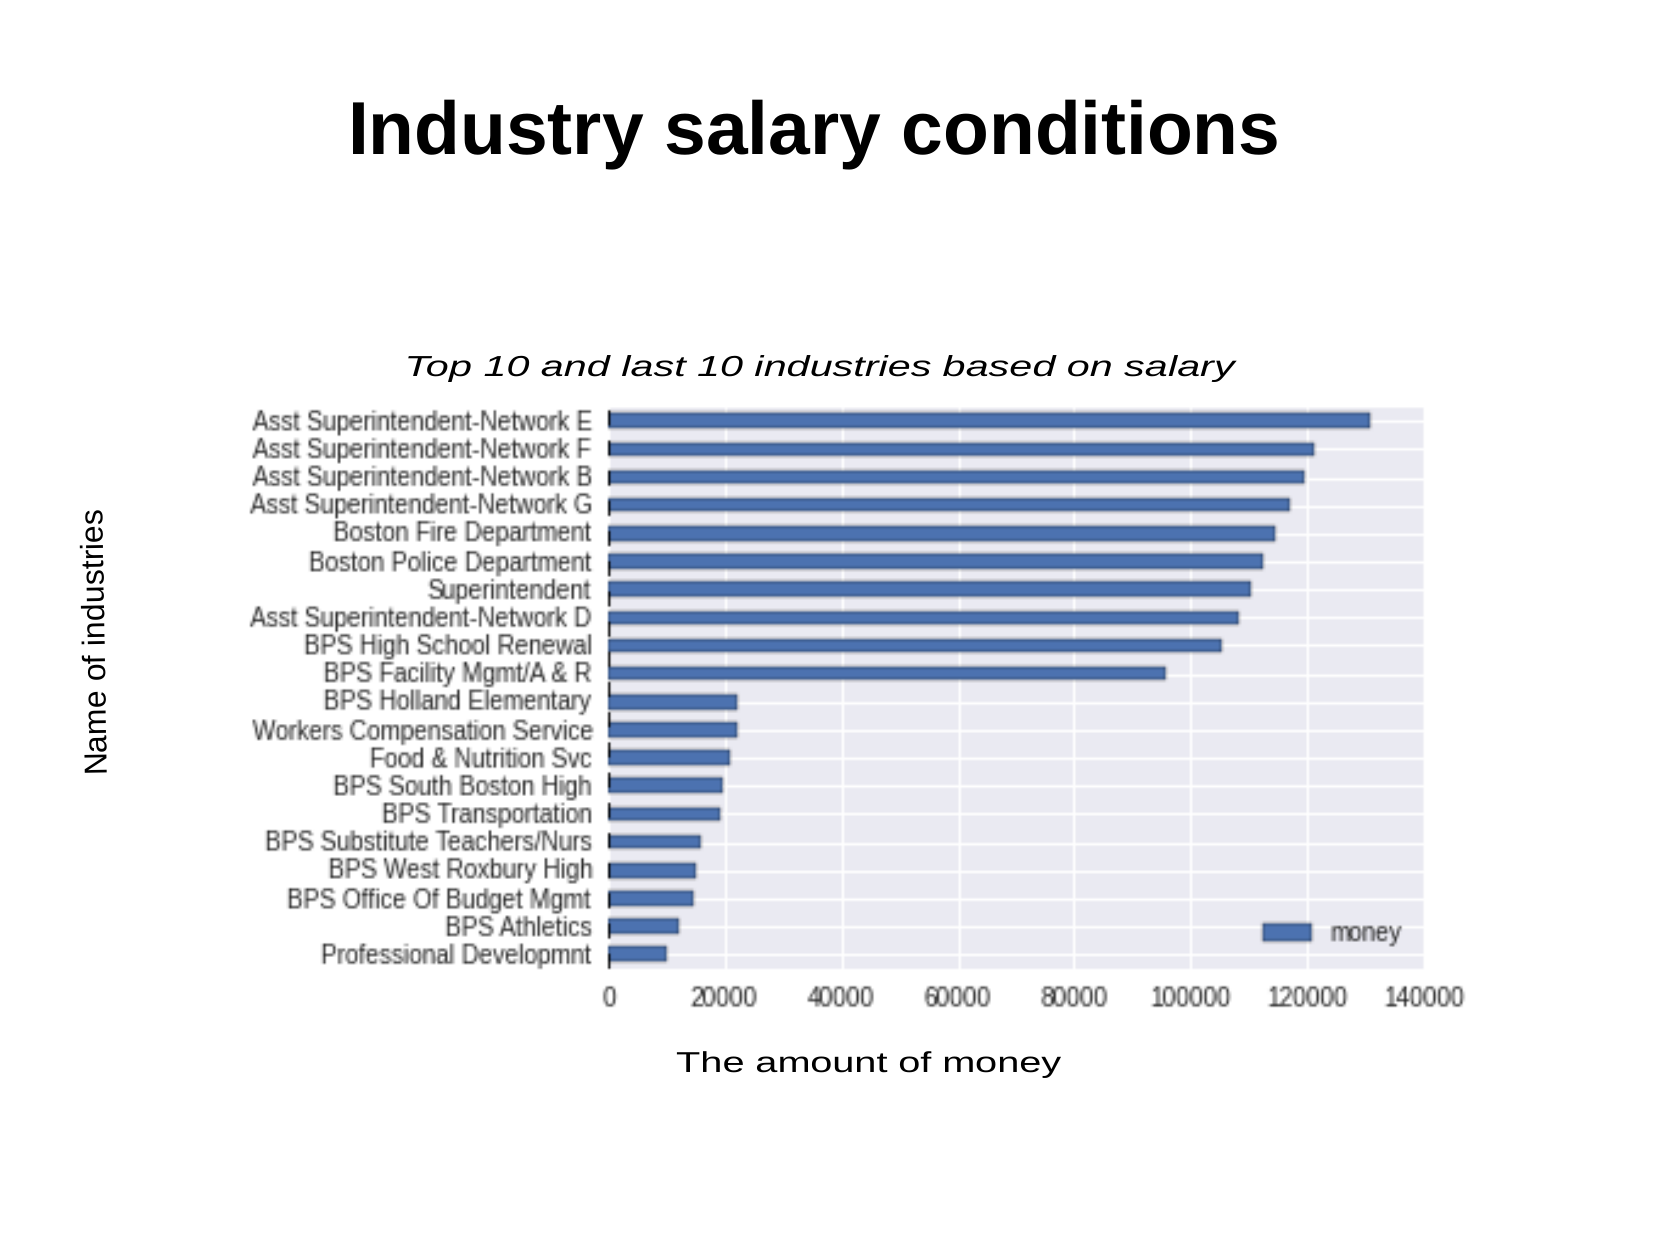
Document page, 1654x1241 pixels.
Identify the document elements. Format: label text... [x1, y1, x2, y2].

title Industry salary conditions [70, 35, 1559, 223]
text_box The amount of money [661, 1040, 1087, 1087]
picture [212, 401, 1524, 1040]
text_box Name of industries [65, 495, 122, 792]
text_box Top 10 and last 10 industries based on salary [389, 342, 1252, 390]
list [82, 307, 1571, 1010]
